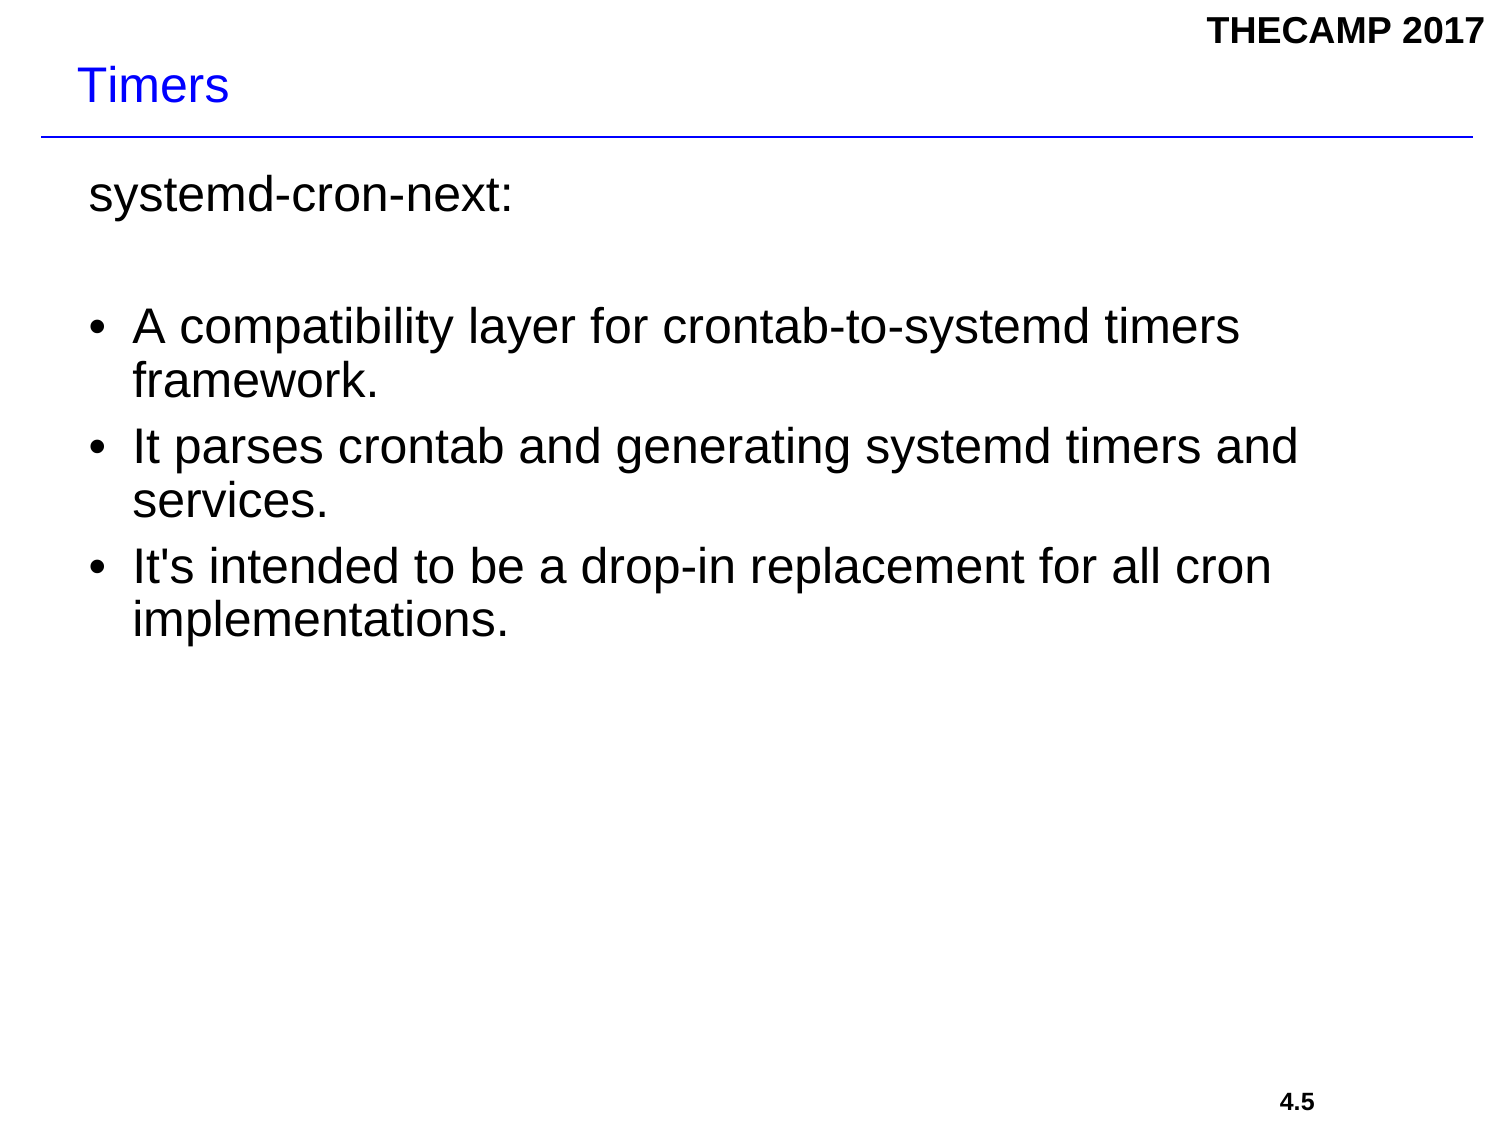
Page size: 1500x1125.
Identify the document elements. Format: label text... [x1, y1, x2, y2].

list systemd-cron-next: A compatibility layer for crontab-to-systemd timers framework. It parses crontab and generating systemd timers and services. It's intended to be a drop-in replacement for all cron implementations. [88, 113, 1398, 857]
title Timers [76, 39, 1424, 126]
